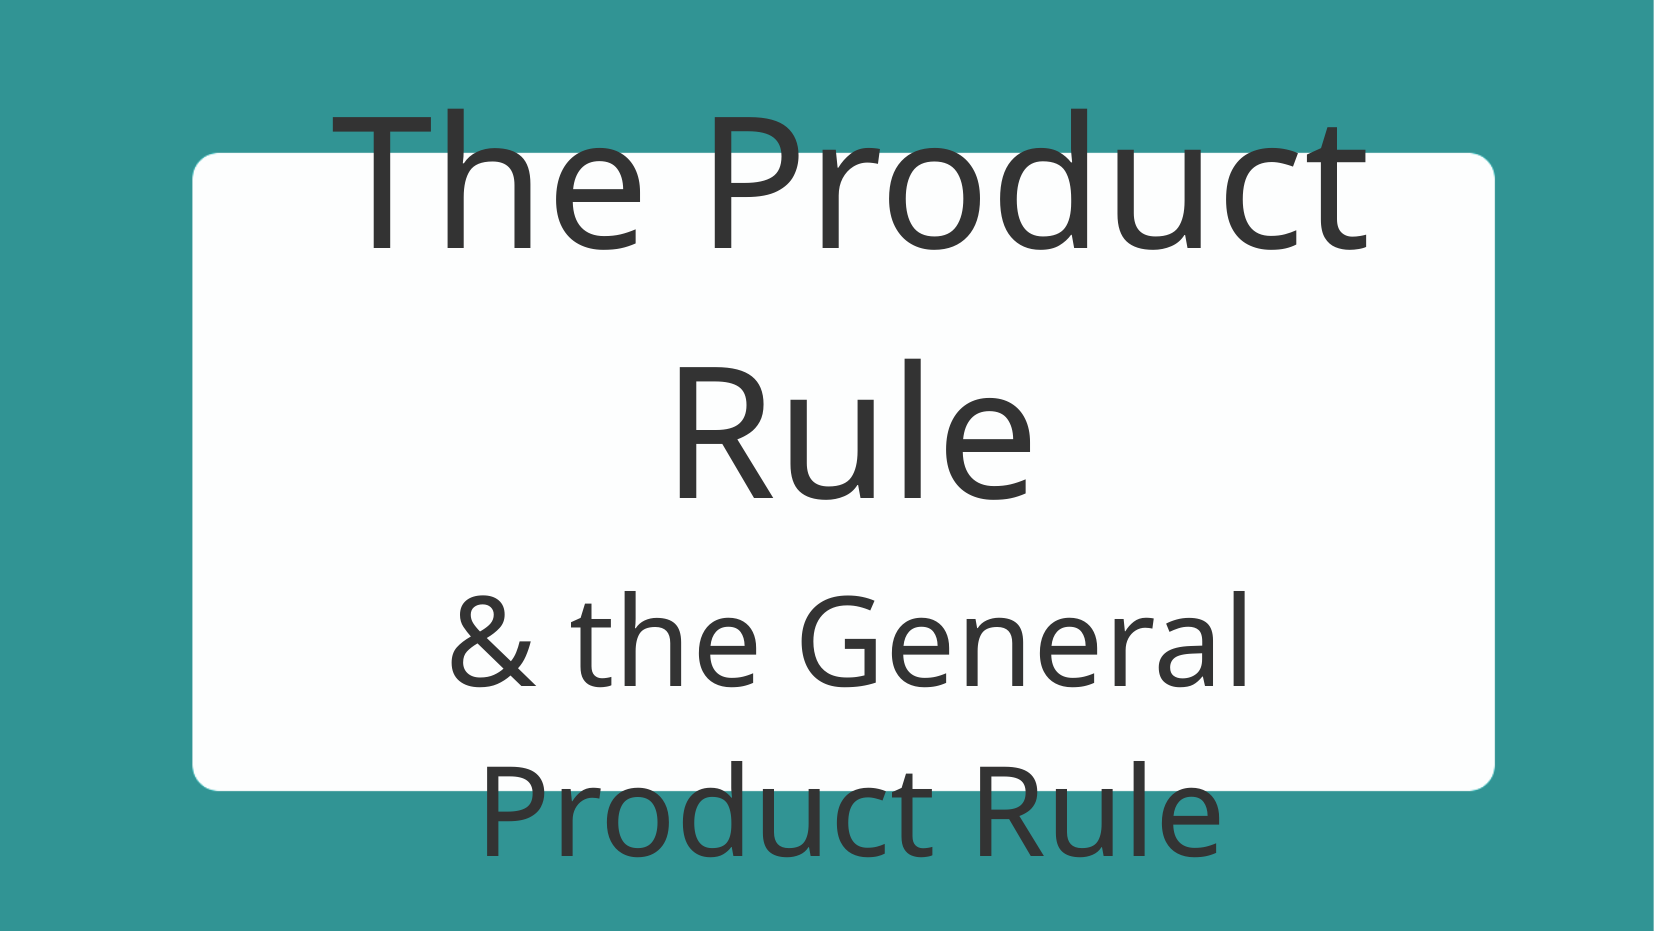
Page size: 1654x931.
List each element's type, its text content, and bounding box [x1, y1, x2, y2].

picture [0, 0, 1654, 931]
title The Product Rule & the General Product Rule [226, 172, 1477, 773]
